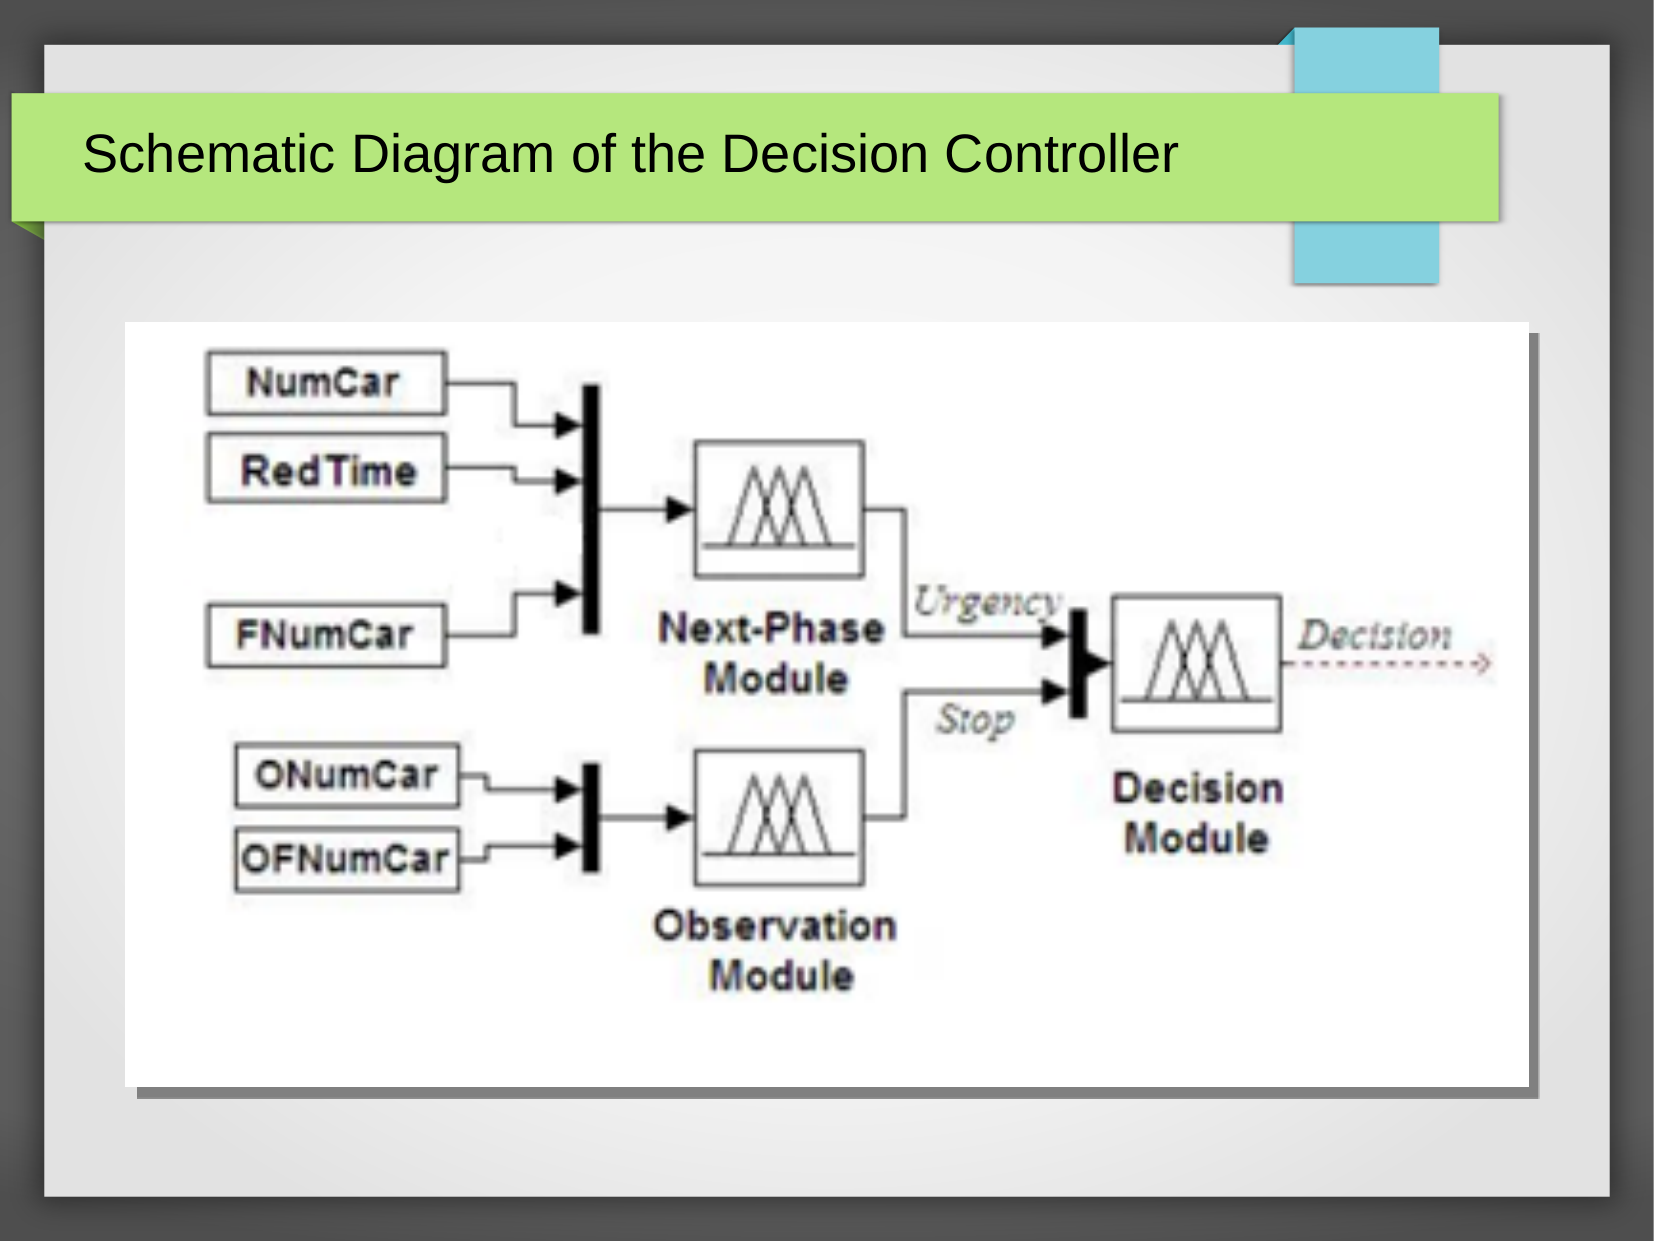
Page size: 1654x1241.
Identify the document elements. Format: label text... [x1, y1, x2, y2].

title Schematic Diagram of the Decision Controller [82, 94, 1264, 213]
picture [0, 0, 1654, 1241]
